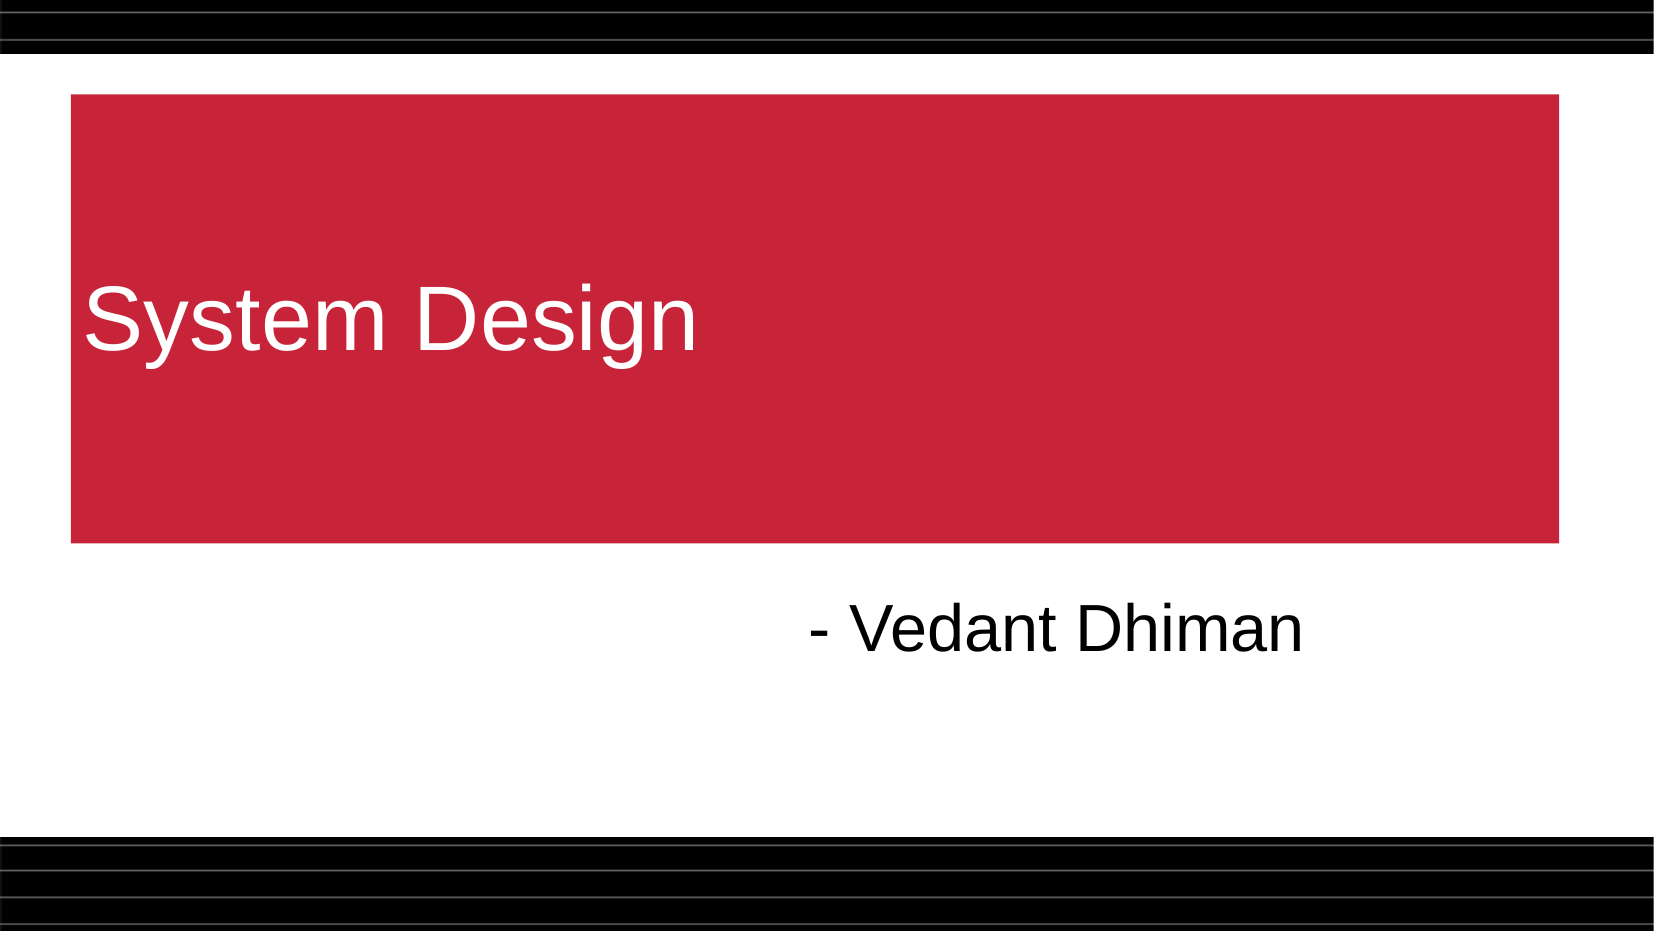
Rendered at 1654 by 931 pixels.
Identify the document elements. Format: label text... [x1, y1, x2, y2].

picture [0, 837, 1654, 931]
picture [0, 0, 1654, 54]
title System Design [70, 94, 1560, 544]
subtitle - Vedant Dhiman [625, 590, 1489, 804]
